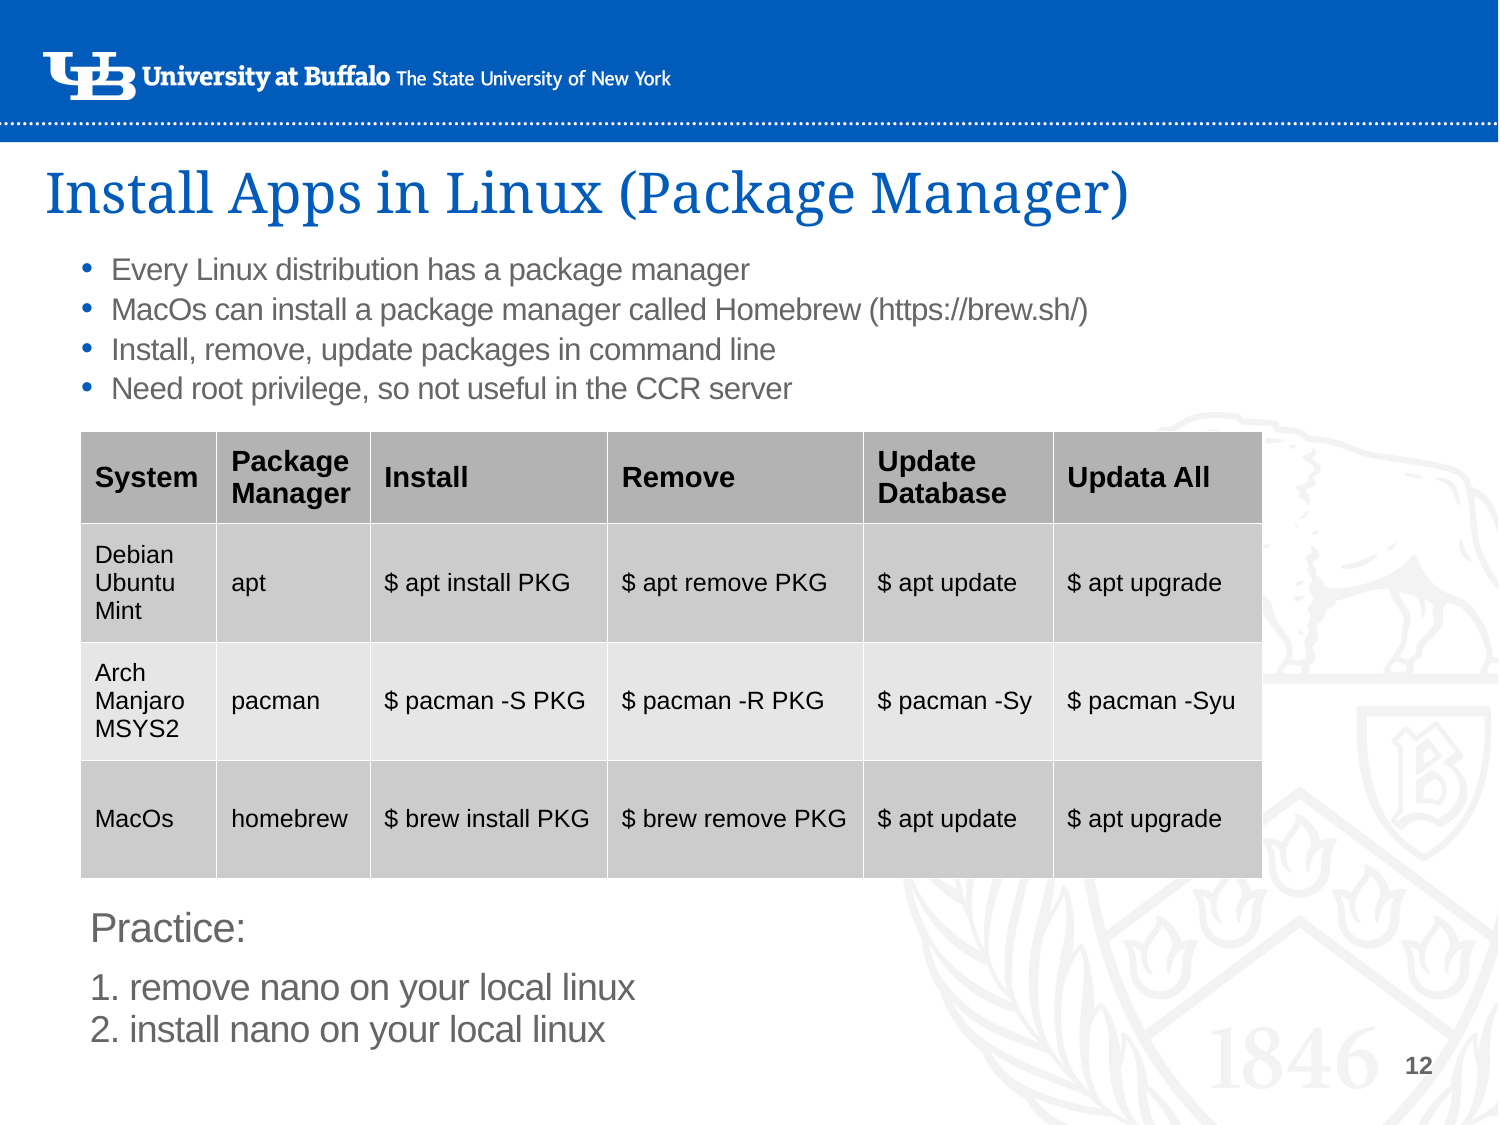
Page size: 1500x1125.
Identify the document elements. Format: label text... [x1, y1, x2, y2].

table_cell $ apt upgrade [1054, 761, 1262, 878]
table_cell $ pacman -R PKG [608, 643, 863, 760]
picture [0, 0, 1499, 1125]
table_cell $ brew install PKG [371, 761, 607, 878]
table_cell $ apt update [864, 524, 1053, 642]
table_header System [81, 432, 216, 523]
table_header Install [371, 432, 607, 523]
table_cell $ apt update [864, 761, 1053, 878]
table_cell $ apt install PKG [371, 524, 607, 642]
table_cell $ pacman -Sy [864, 643, 1053, 760]
table_cell Debian Ubuntu Mint [81, 524, 216, 642]
table_header Updata All [1054, 432, 1262, 523]
table_cell homebrew [217, 761, 370, 878]
title Install Apps in Linux (Package Manager) [30, 153, 1387, 232]
table_cell $ pacman -S PKG [371, 643, 607, 760]
table_cell MacOs [81, 761, 216, 878]
table_cell $ pacman -Syu [1054, 643, 1262, 760]
table_cell $ brew remove PKG [608, 761, 863, 878]
table_cell $ apt remove PKG [608, 524, 863, 642]
table_header Package Manager [217, 432, 370, 523]
table_cell apt [217, 524, 370, 642]
table_cell pacman [217, 643, 370, 760]
table_header Update Database [864, 432, 1053, 523]
list Every Linux distribution has a package manager MacOs can install a package manager called Homebrew (https://brew.sh/) Install, remove, update packages in command line Need root privilege, so not useful in the CCR server [50, 255, 1231, 421]
text_box 1. remove nano on your local linux 2. install nano on your local linux [75, 958, 708, 1079]
table_header Remove [608, 432, 863, 523]
table_cell Arch Manjaro MSYS2 [81, 643, 216, 760]
table_cell $ apt upgrade [1054, 524, 1262, 642]
text_box Practice: [75, 897, 676, 958]
